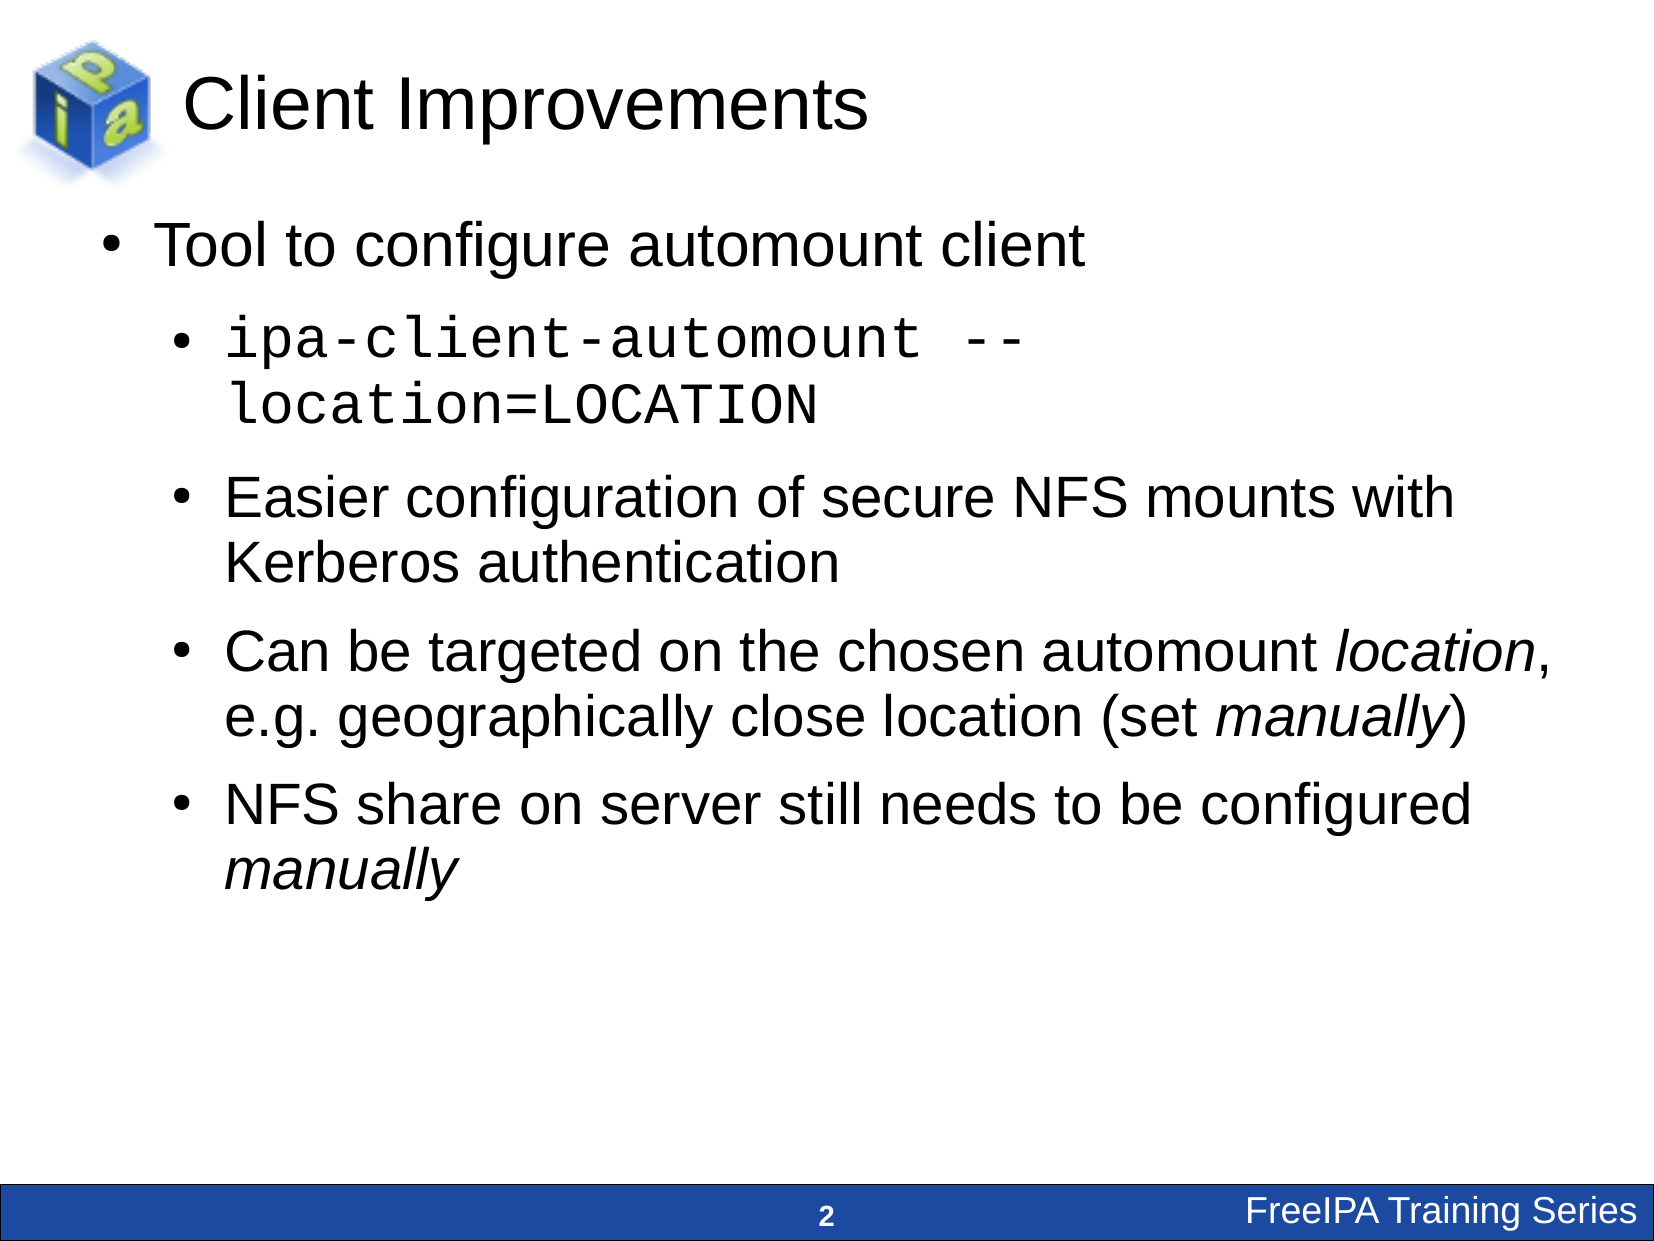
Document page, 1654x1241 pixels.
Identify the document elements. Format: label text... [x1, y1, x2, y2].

picture [17, 34, 165, 193]
list Tool to configure automount client ipa-client-automount --location=LOCATION Easier configuration of secure NFS mounts with Kerberos authentication Can be targeted on the chosen automount location, e.g. geographically close location (set manually) NFS share on server still needs to be configured manually [82, 209, 1571, 930]
title Client Improvements [182, 31, 1579, 177]
